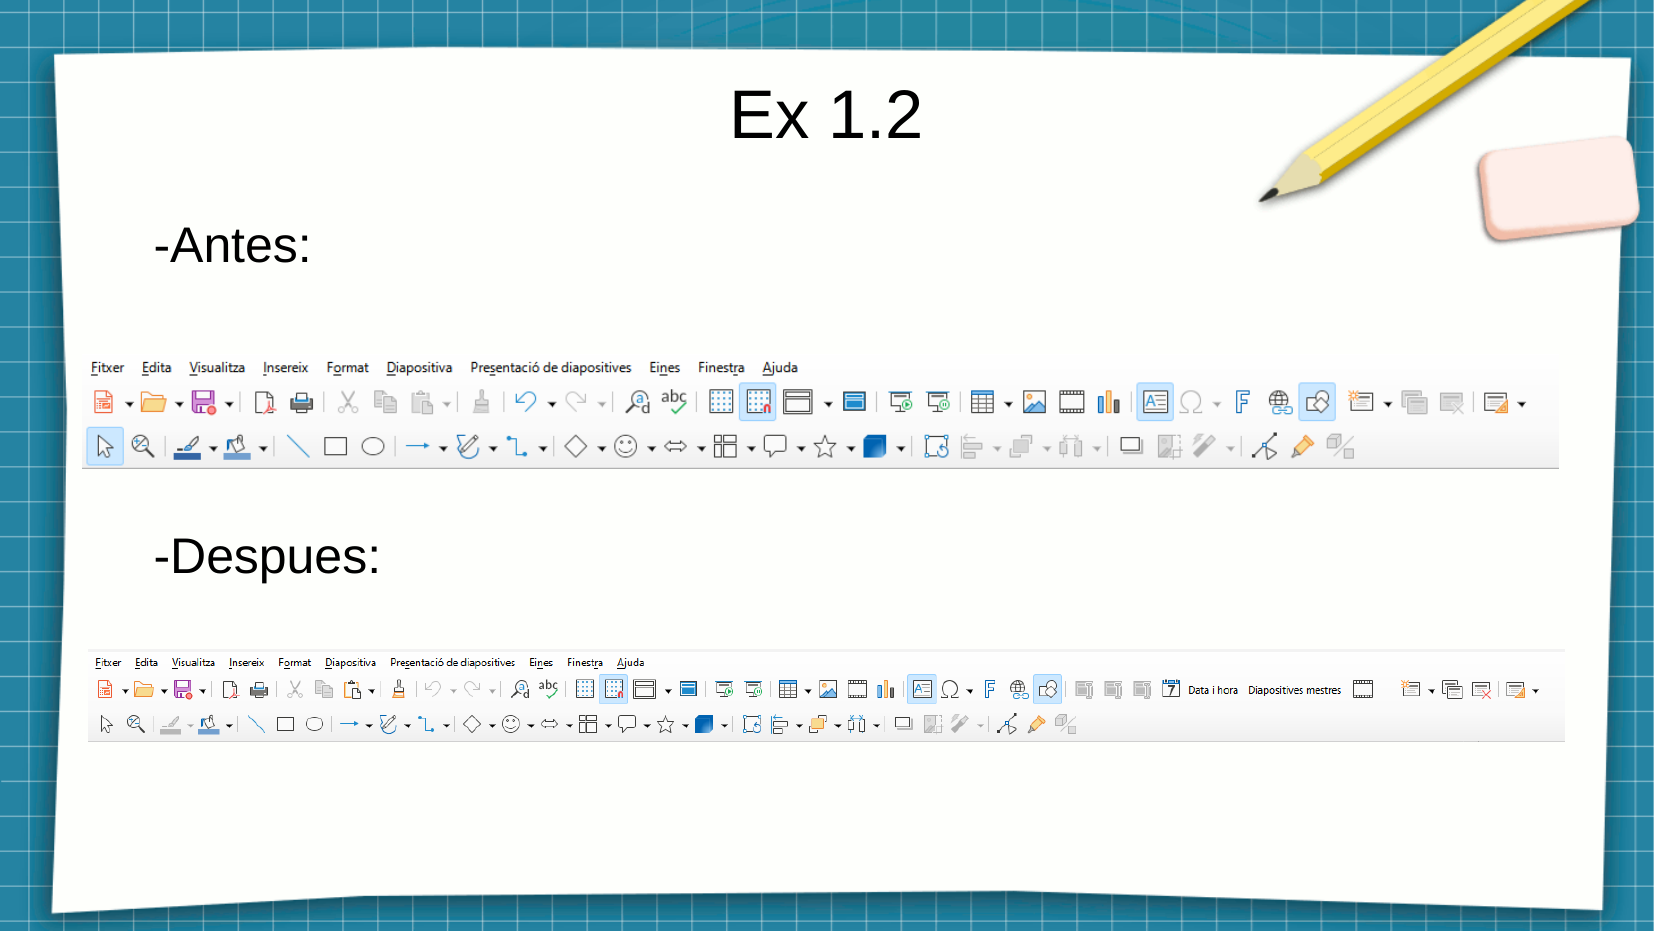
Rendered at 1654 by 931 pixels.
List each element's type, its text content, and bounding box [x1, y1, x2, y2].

title Ex 1.2 [82, 37, 1571, 193]
list -Antes: -Despues: [82, 217, 1571, 757]
picture [0, 0, 1654, 931]
